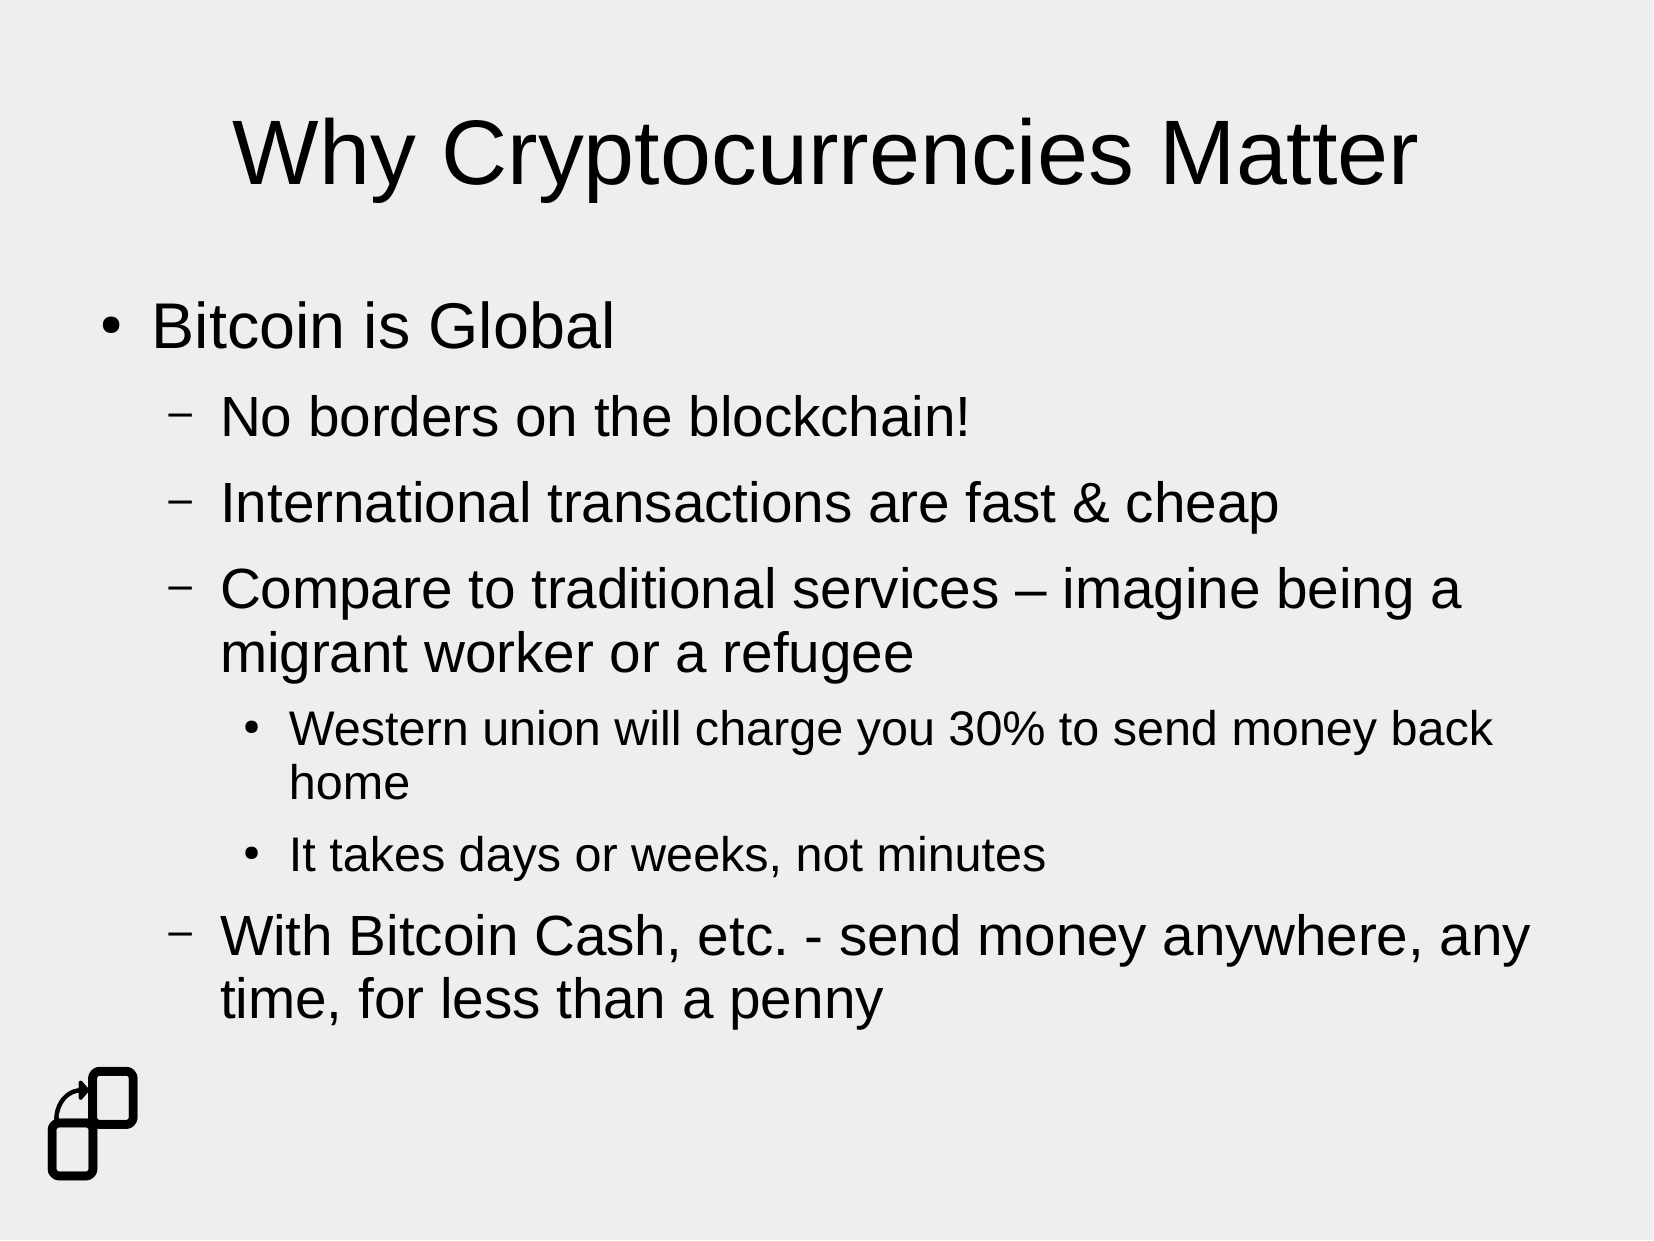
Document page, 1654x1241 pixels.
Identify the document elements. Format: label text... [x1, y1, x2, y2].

list Bitcoin is Global No borders on the blockchain! International transactions are fast & cheap Compare to traditional services – imagine being a migrant worker or a refugee Western union will charge you 30% to send money back home It takes days or weeks, not minutes With Bitcoin Cash, etc. - send money anywhere, any time, for less than a penny [82, 290, 1571, 1036]
picture [30, 1062, 153, 1186]
title Why Cryptocurrencies Matter [82, 49, 1571, 257]
